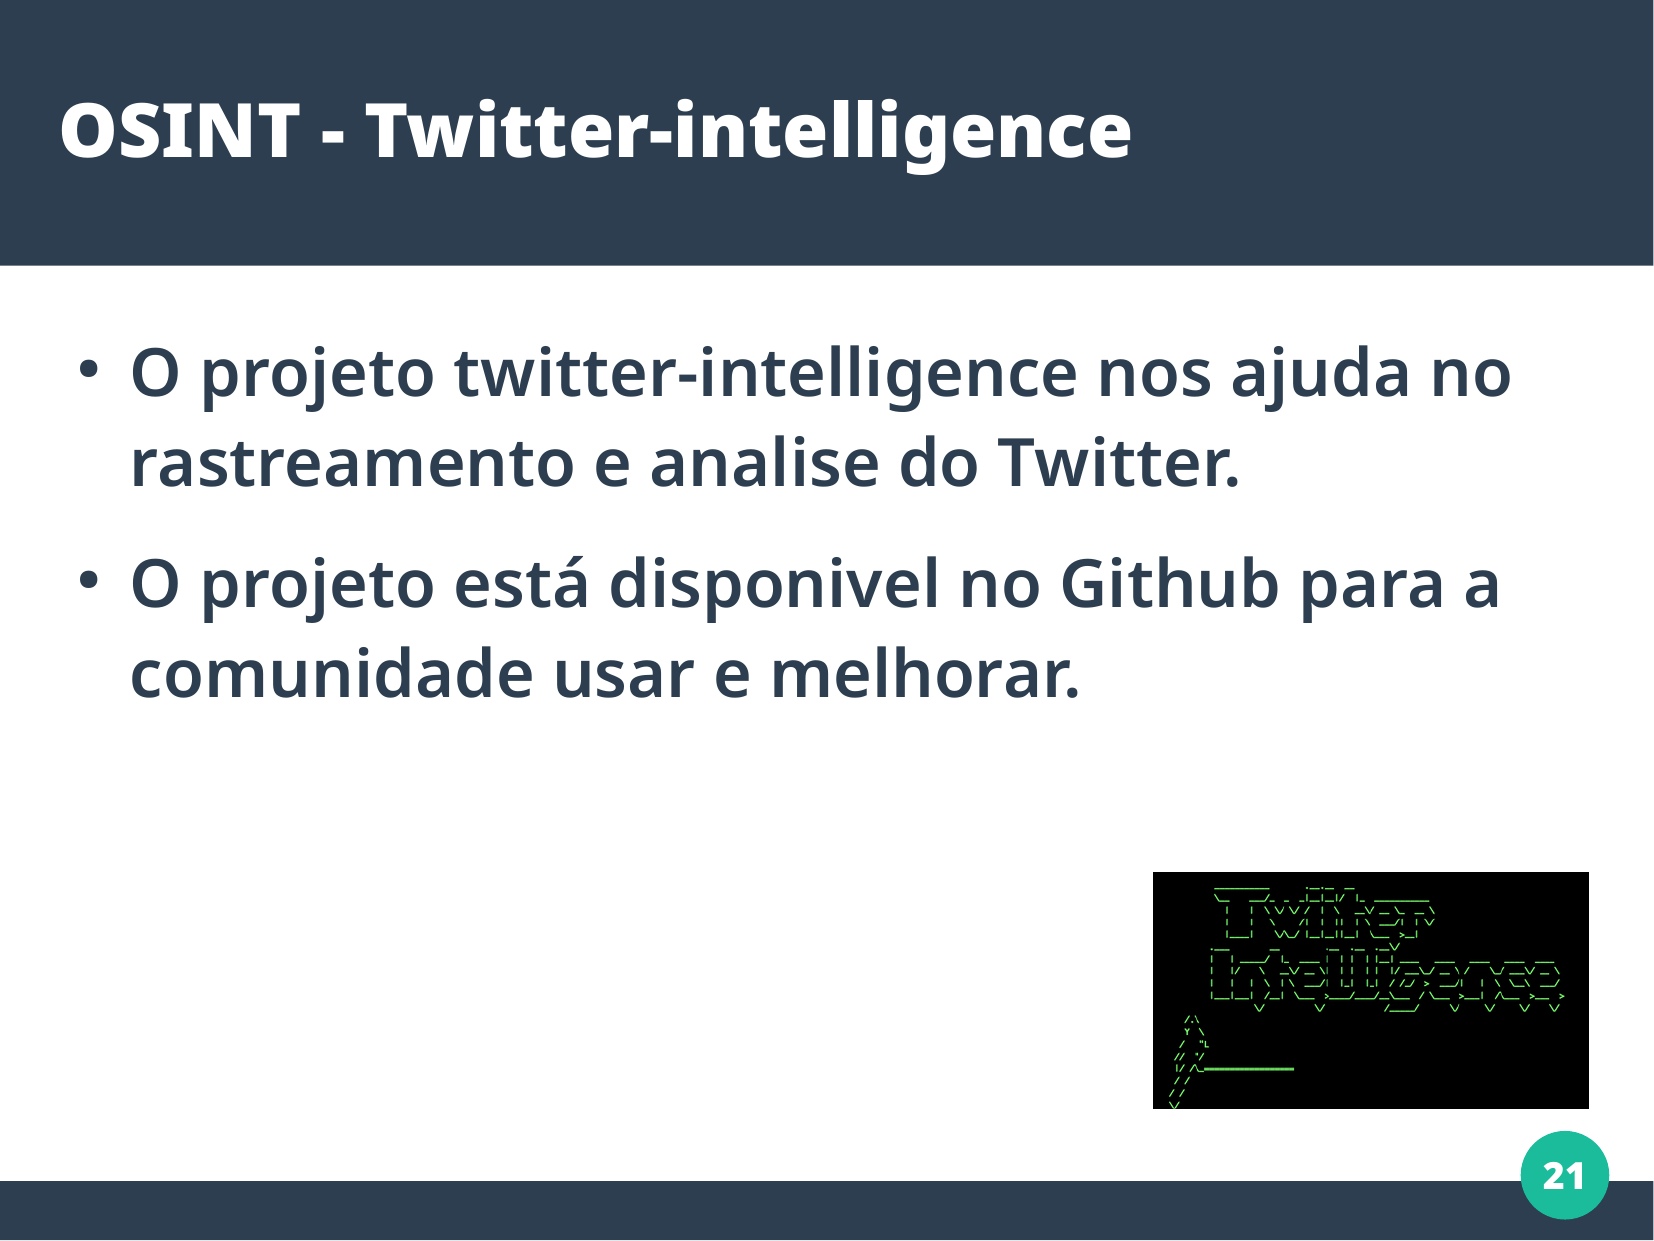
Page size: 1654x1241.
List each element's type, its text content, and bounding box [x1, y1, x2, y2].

title OSINT - Twitter-intelligence [59, 49, 1595, 207]
picture [1153, 872, 1589, 1109]
list O projeto twitter-intelligence nos ajuda no rastreamento e analise do Twitter. O projeto está disponivel no Github para a comunidade usar e melhorar. [59, 324, 1595, 1152]
